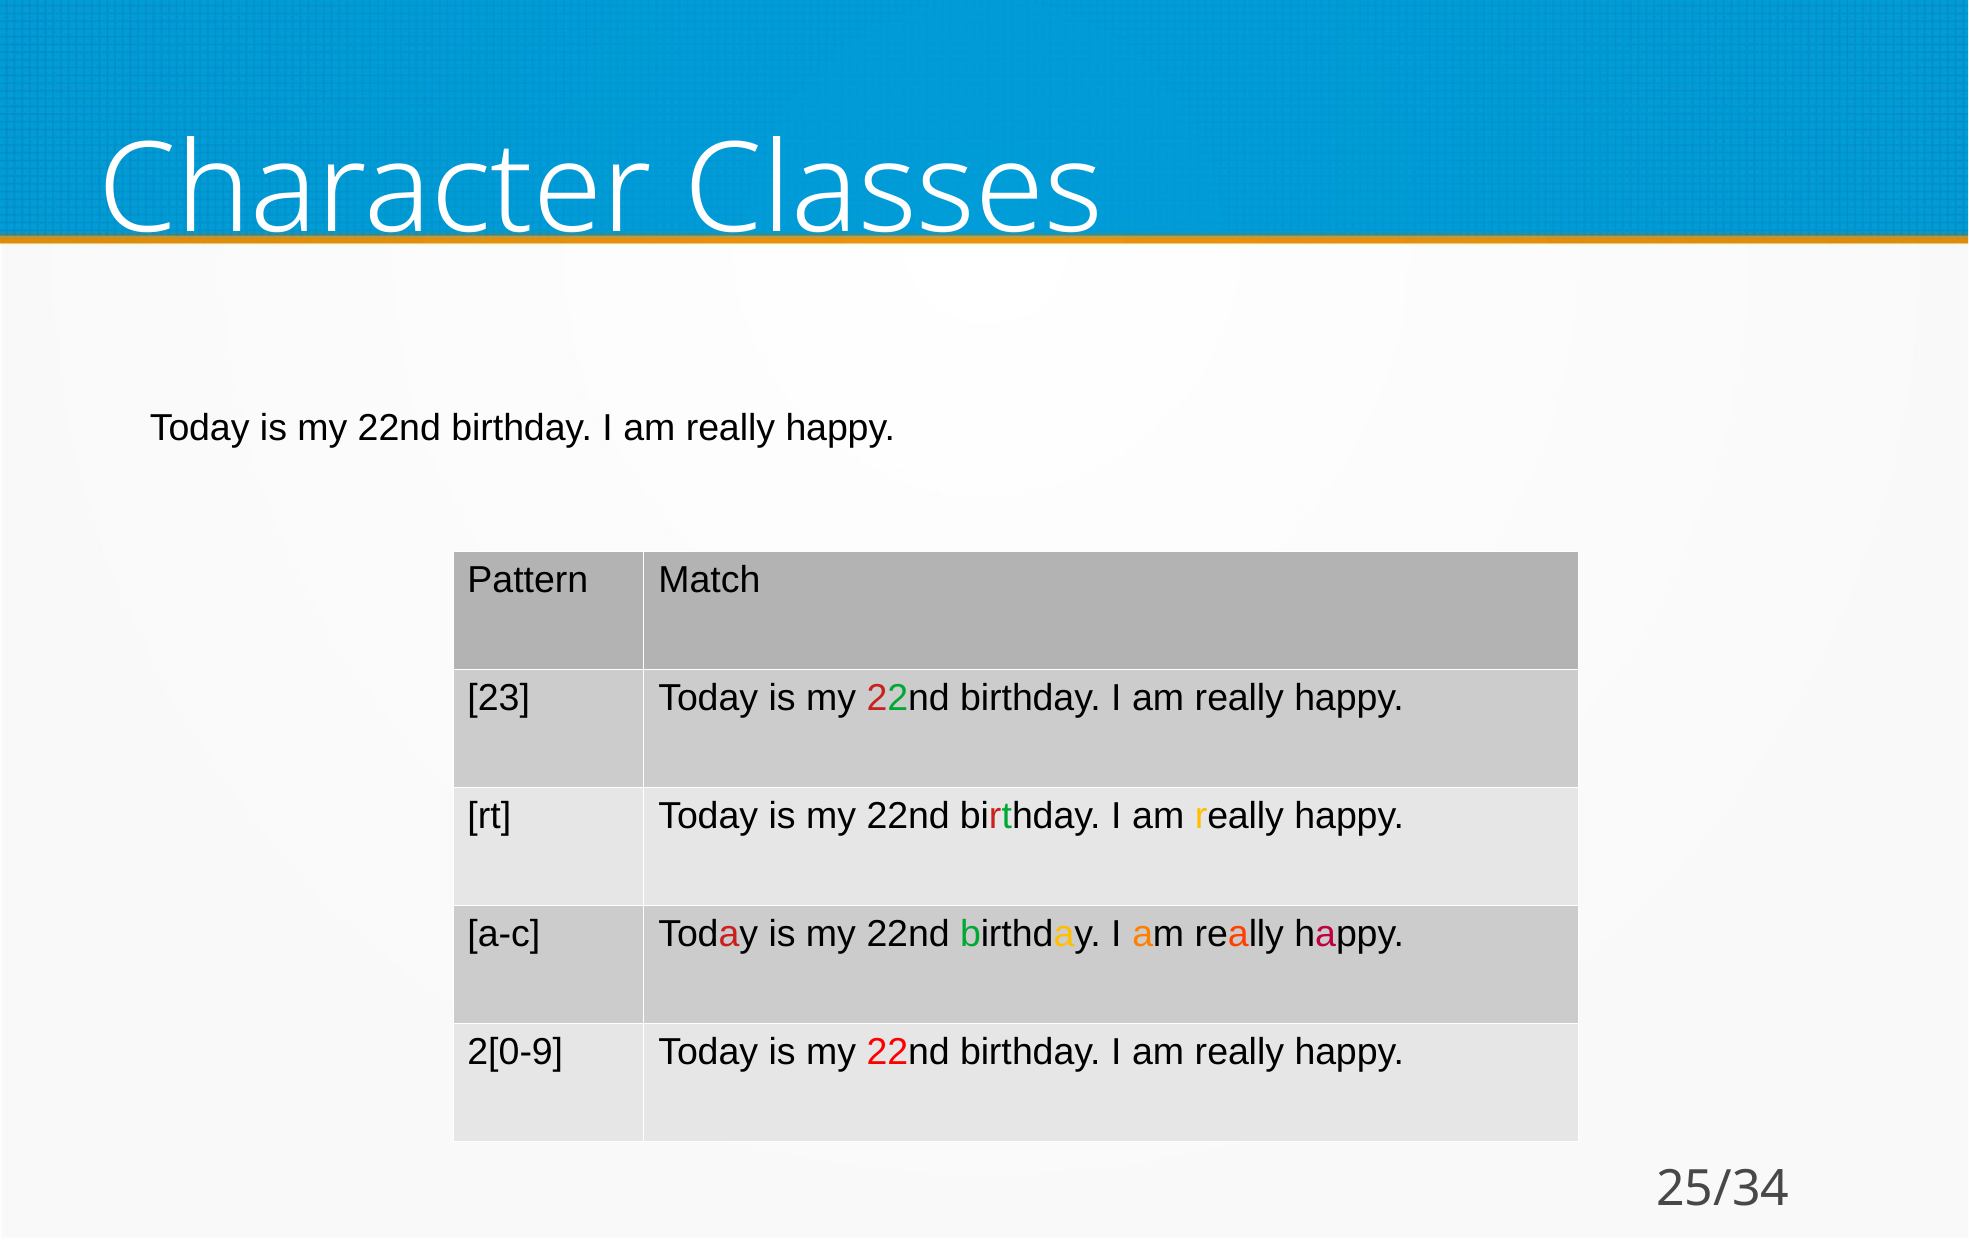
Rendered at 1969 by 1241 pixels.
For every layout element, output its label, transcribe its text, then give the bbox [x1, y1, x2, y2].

table_cell [a-c] [454, 906, 643, 1023]
table_cell 2[0-9] [454, 1024, 643, 1141]
text_box Today is my 22nd birthday. I am really happy. [135, 315, 961, 498]
table_cell Today is my 22nd birthday. I am really happy. [644, 906, 1578, 1023]
title Character Classes [98, 49, 1870, 257]
picture [0, 233, 1969, 1241]
table_header Pattern [454, 552, 643, 669]
table_cell Today is my 22nd birthday. I am really happy. [644, 788, 1578, 905]
table_cell [rt] [454, 788, 643, 905]
table_cell Today is my 22nd birthday. I am really happy. [644, 1024, 1578, 1141]
table_cell Today is my 22nd birthday. I am really happy. [644, 670, 1578, 787]
table_cell [23] [454, 670, 643, 787]
table_header Match [644, 552, 1578, 669]
